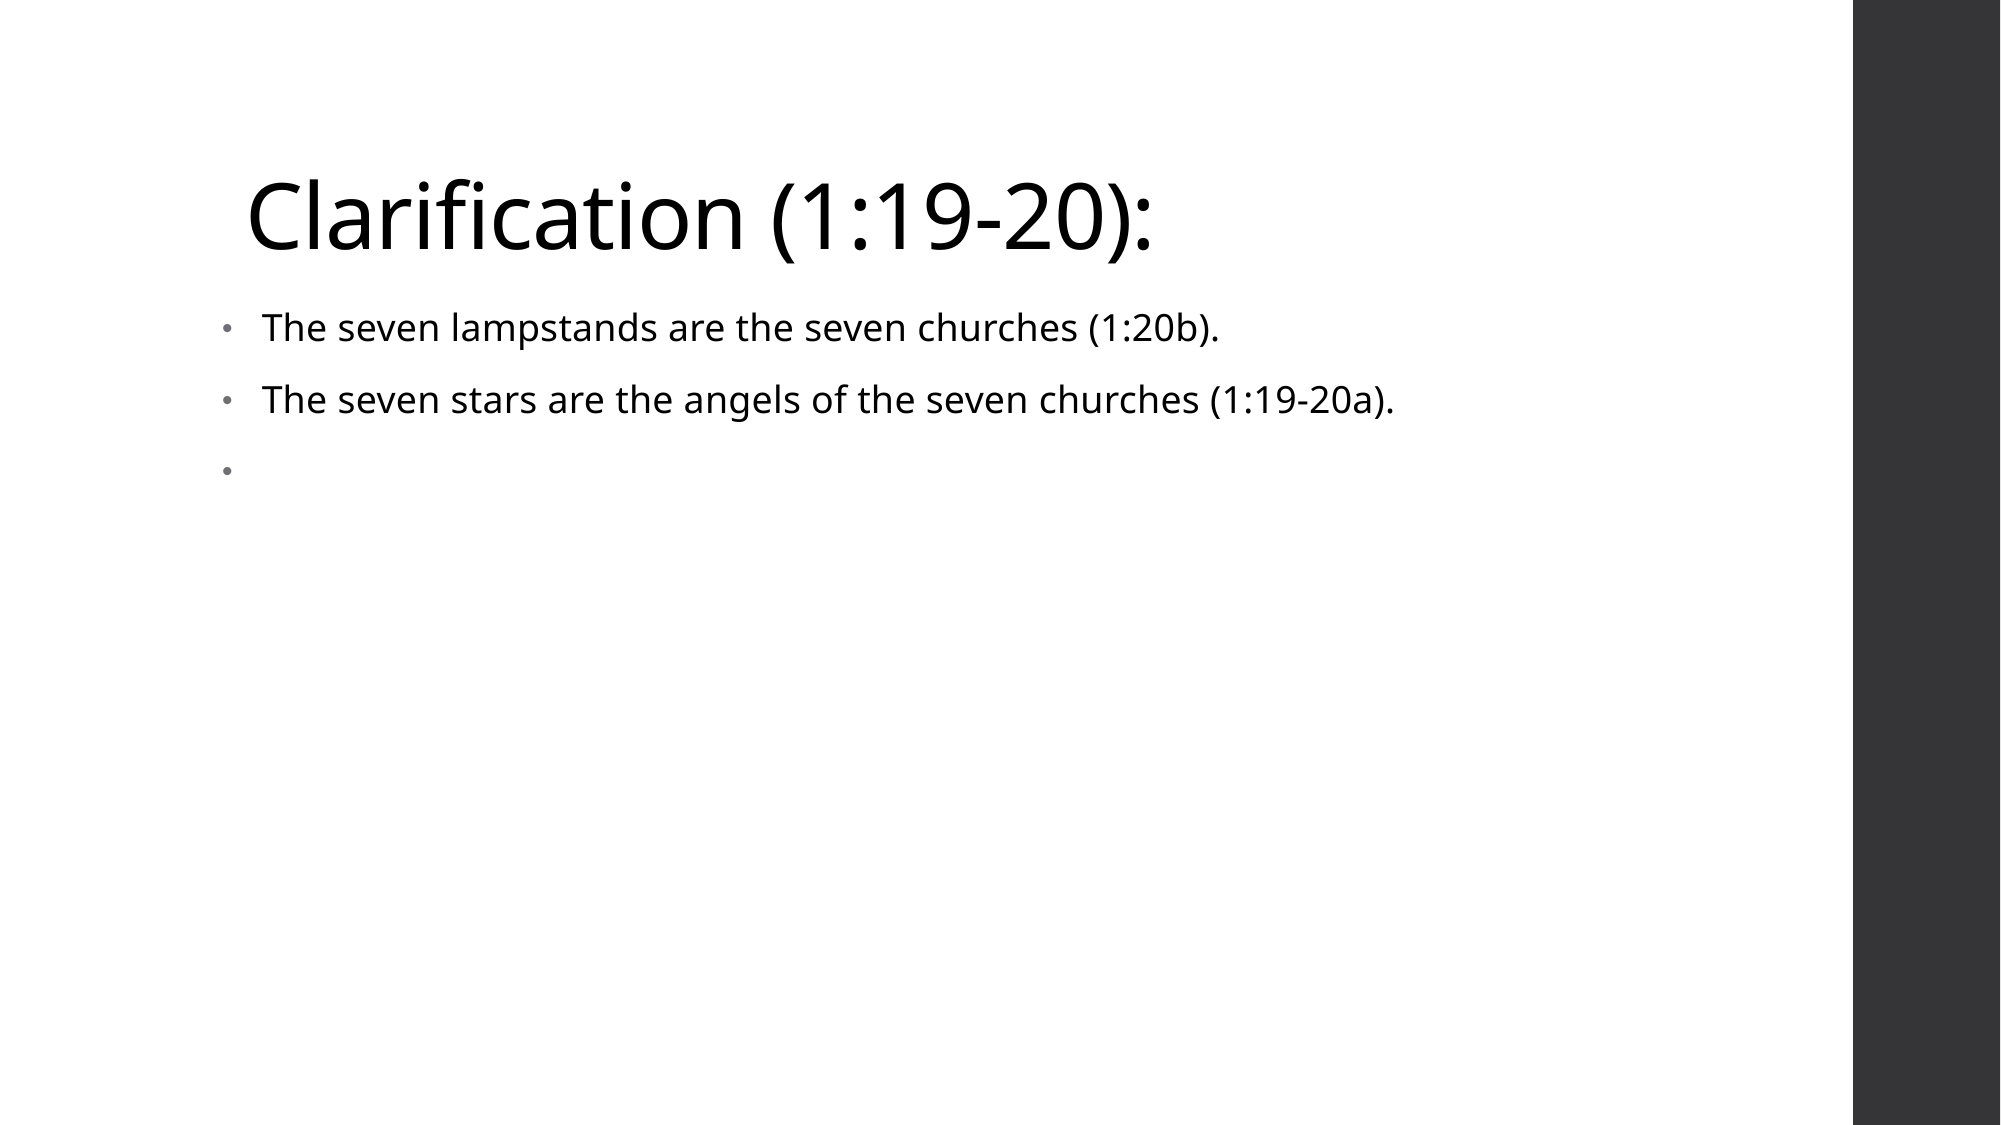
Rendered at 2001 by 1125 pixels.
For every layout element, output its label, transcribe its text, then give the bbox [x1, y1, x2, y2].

title Clarification (1:19-20): [206, 60, 1797, 278]
list The seven lampstands are the seven churches (1:20b). The seven stars are the angels of the seven churches (1:19-20a). [206, 299, 1617, 1014]
